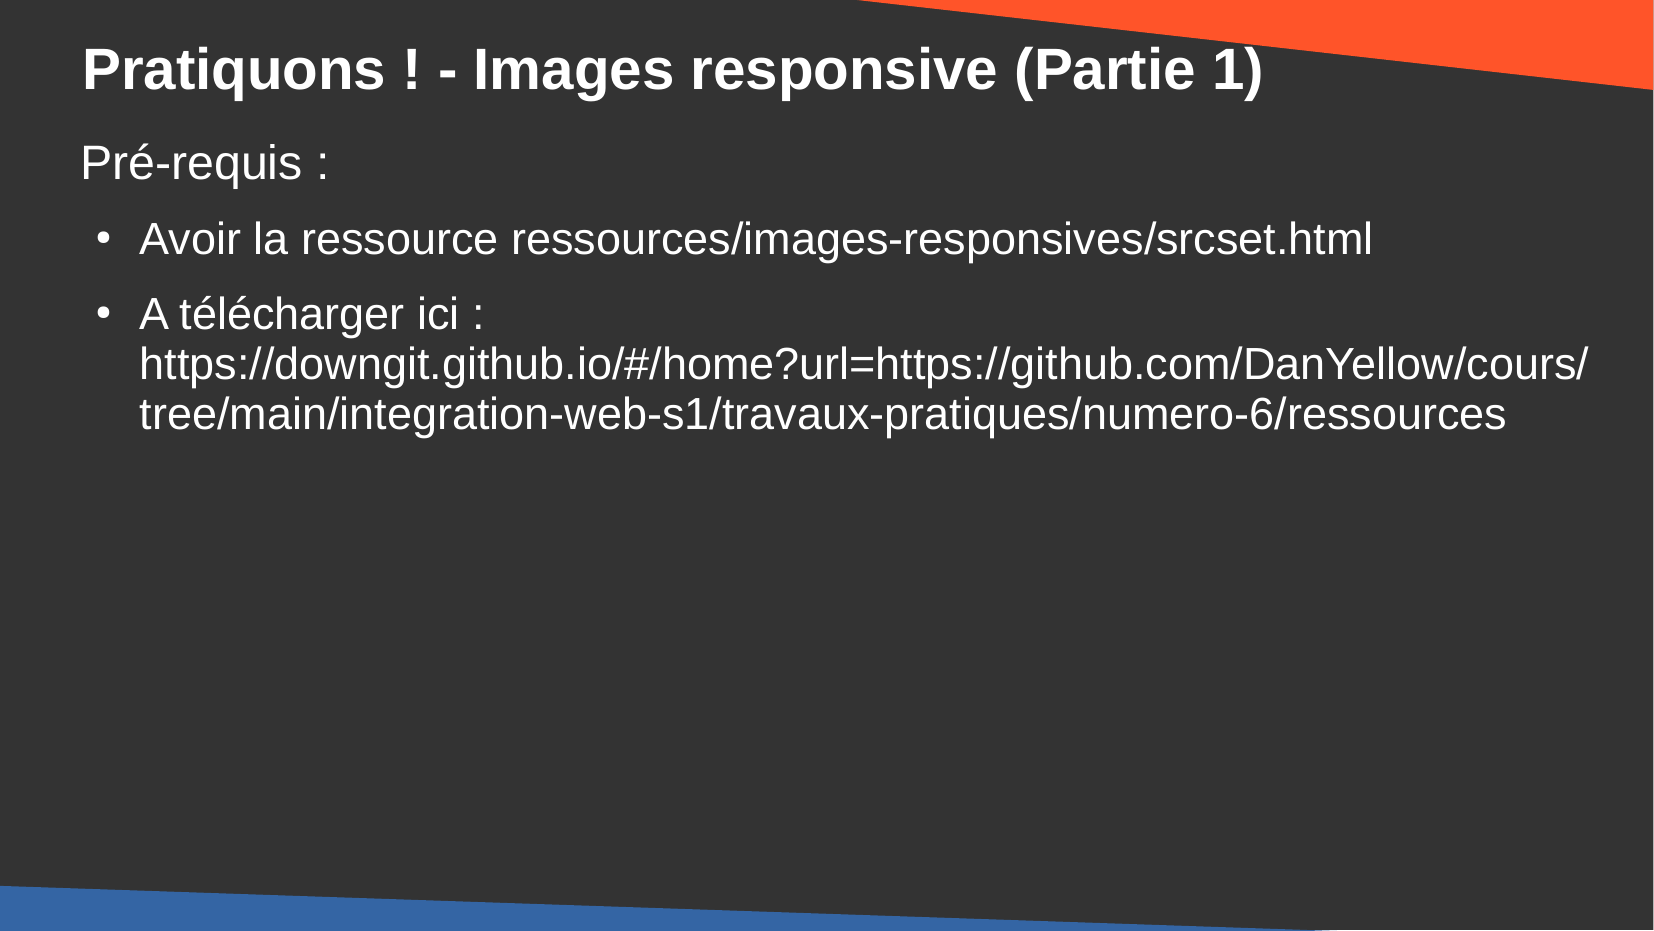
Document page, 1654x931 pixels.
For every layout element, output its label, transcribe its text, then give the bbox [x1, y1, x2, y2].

list Pré-requis : Avoir la ressource ressources/images-responsives/srcset.html A télécharger ici : https://downgit.github.io/#/home?url=https://github.com/DanYellow/cours/tree/main/integration-web-s1/travaux-pratiques/numero-6/ressources [80, 135, 1620, 473]
title Pratiquons ! - Images responsive (Partie 1) [82, 37, 1571, 114]
text_box [0, 885, 1337, 931]
text_box [857, 0, 1654, 90]
